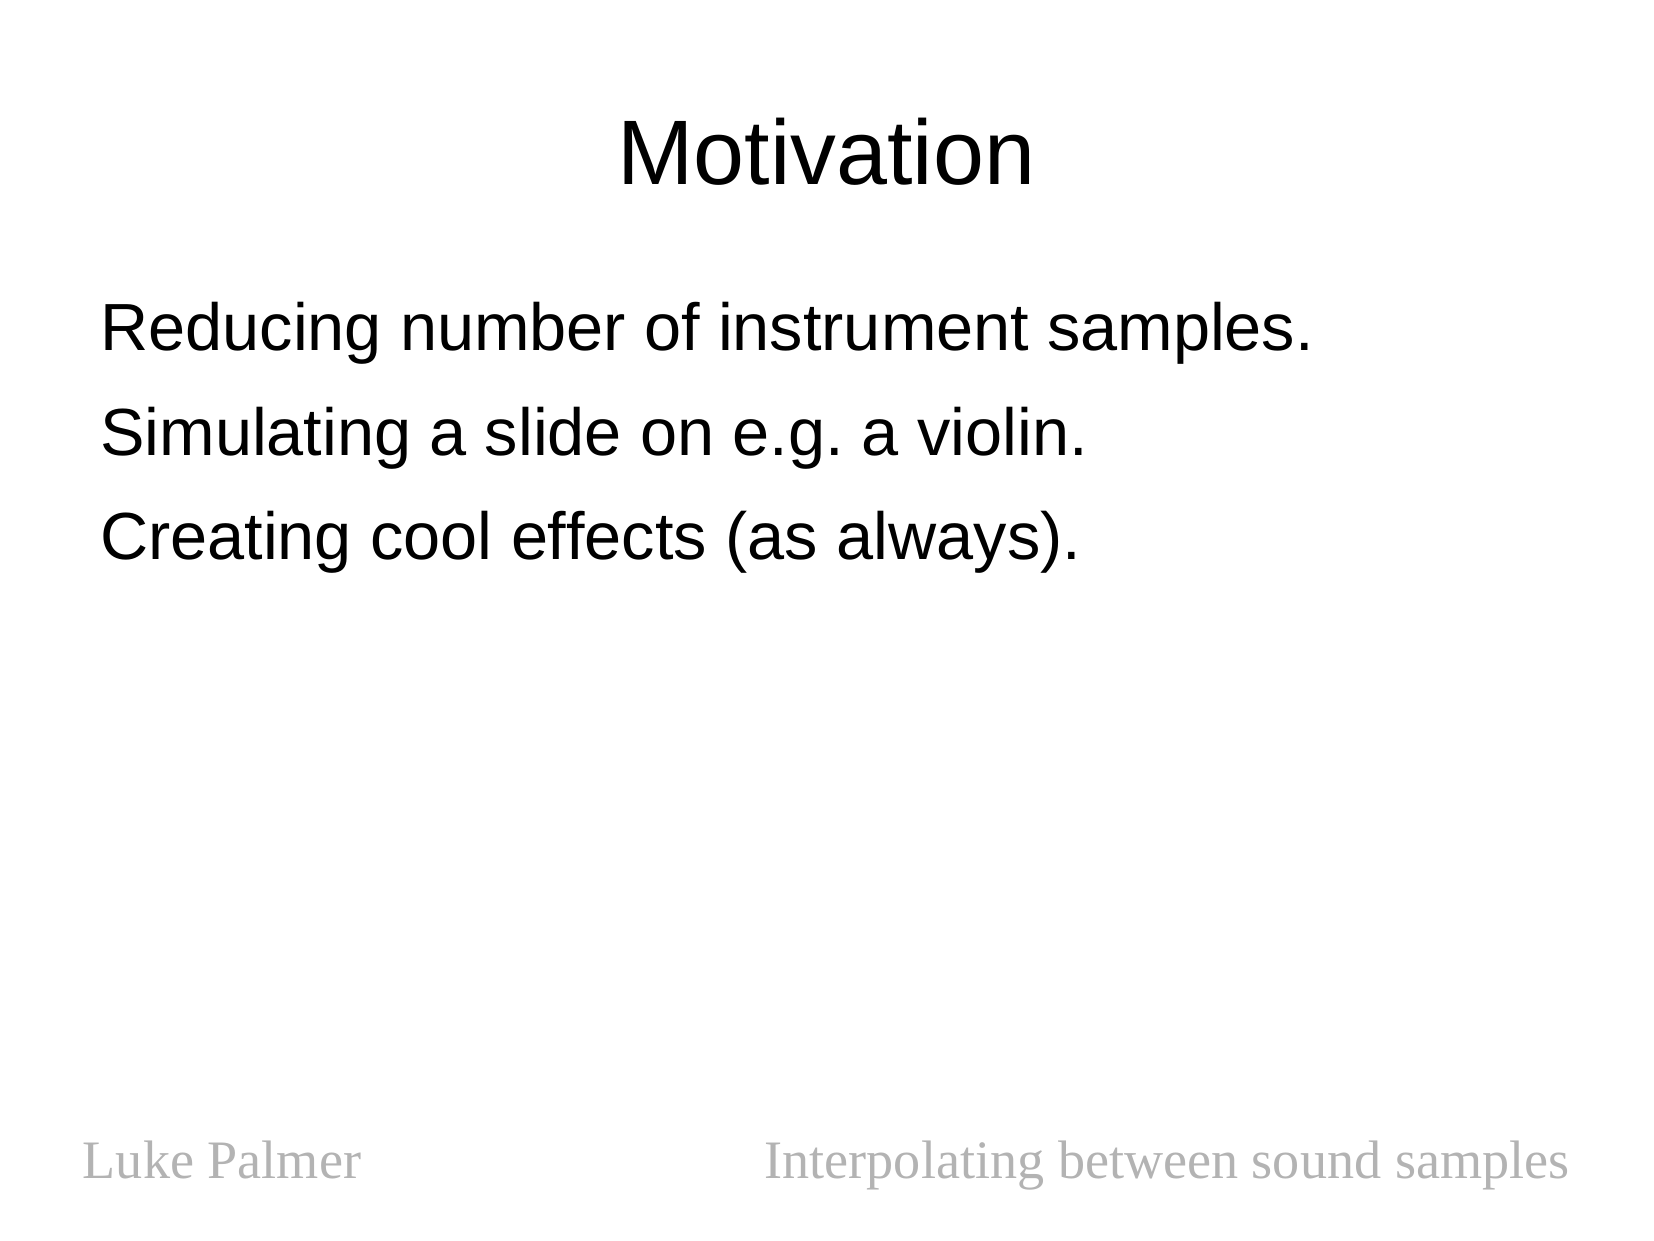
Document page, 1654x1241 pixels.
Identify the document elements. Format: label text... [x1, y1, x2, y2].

title Motivation [82, 49, 1571, 257]
list Reducing number of instrument samples. Simulating a slide on e.g. a violin. Creating cool effects (as always). [82, 290, 1571, 1109]
